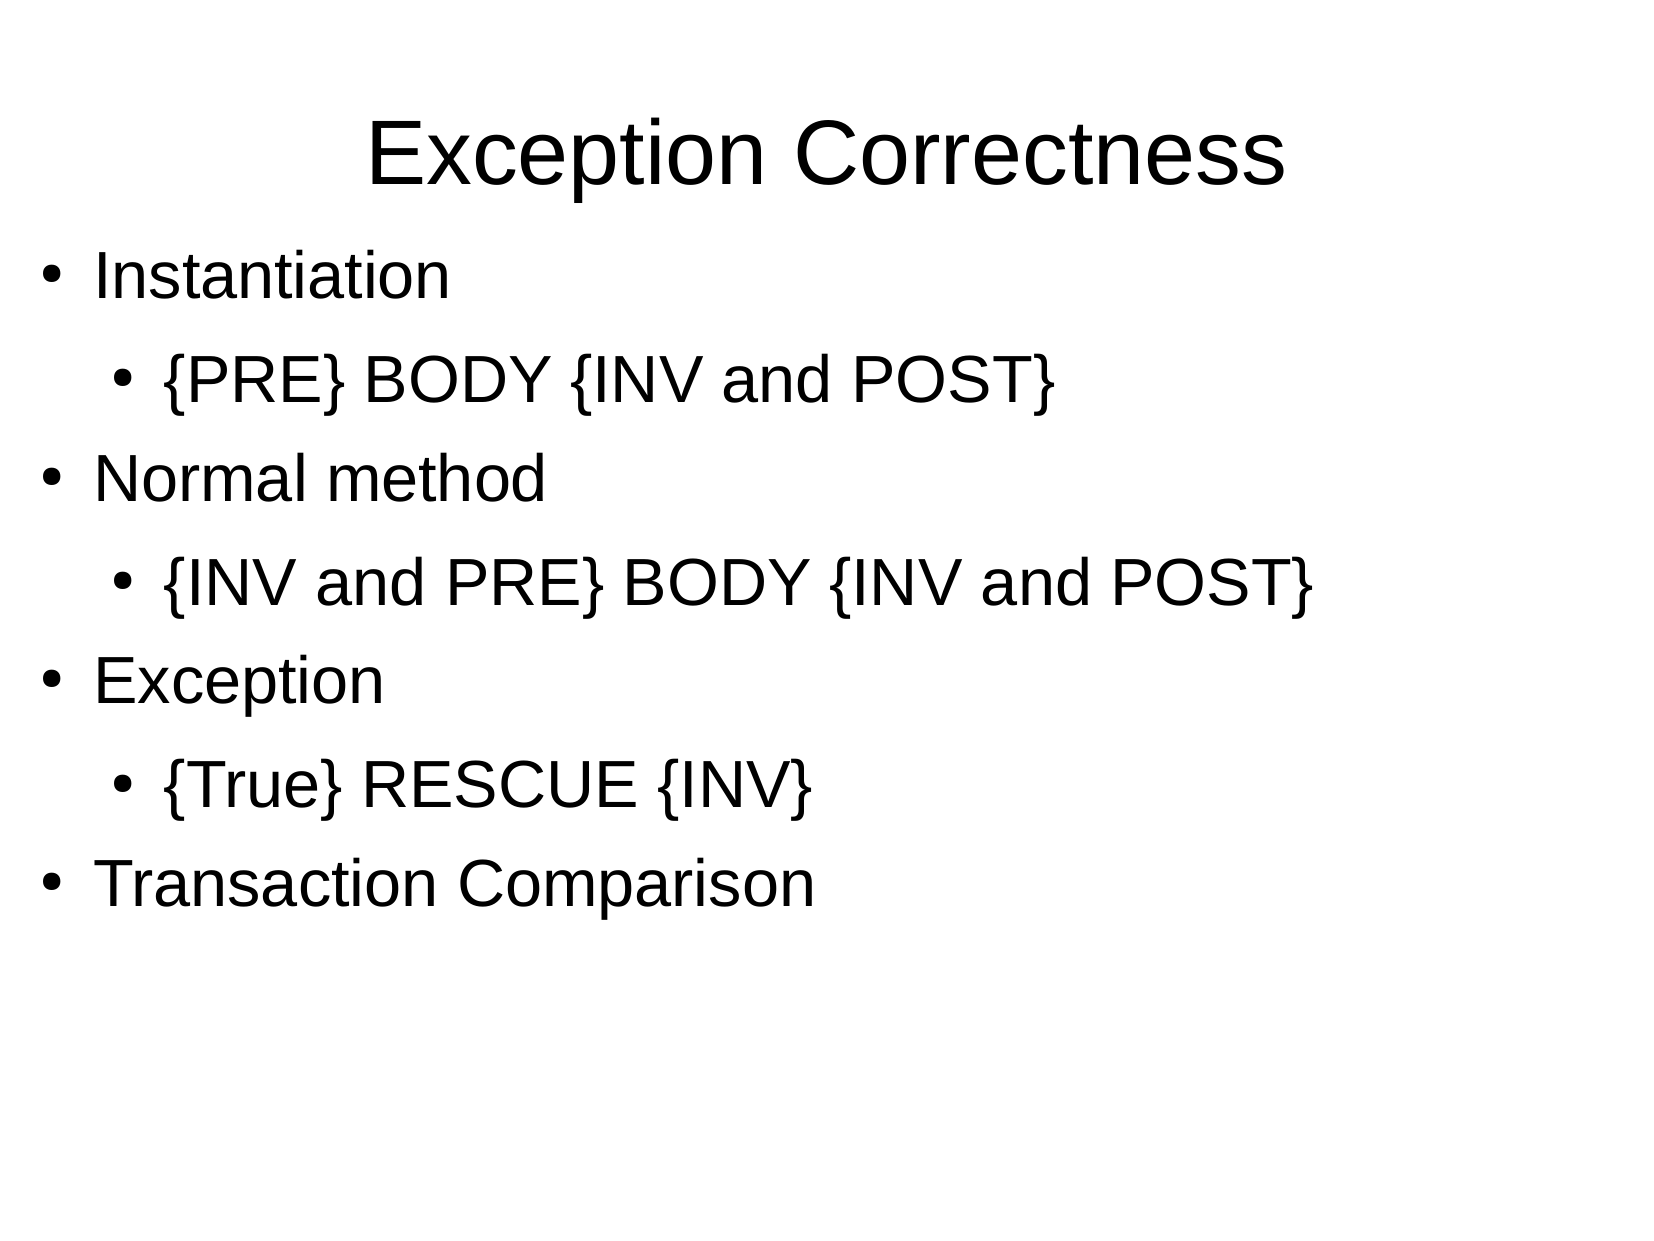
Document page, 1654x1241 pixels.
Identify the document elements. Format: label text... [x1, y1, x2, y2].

list Instantiation {PRE} BODY {INV and POST} Normal method {INV and PRE} BODY {INV and POST} Exception {True} RESCUE {INV} Transaction Comparison [22, 237, 1535, 1139]
title Exception Correctness [82, 56, 1571, 250]
